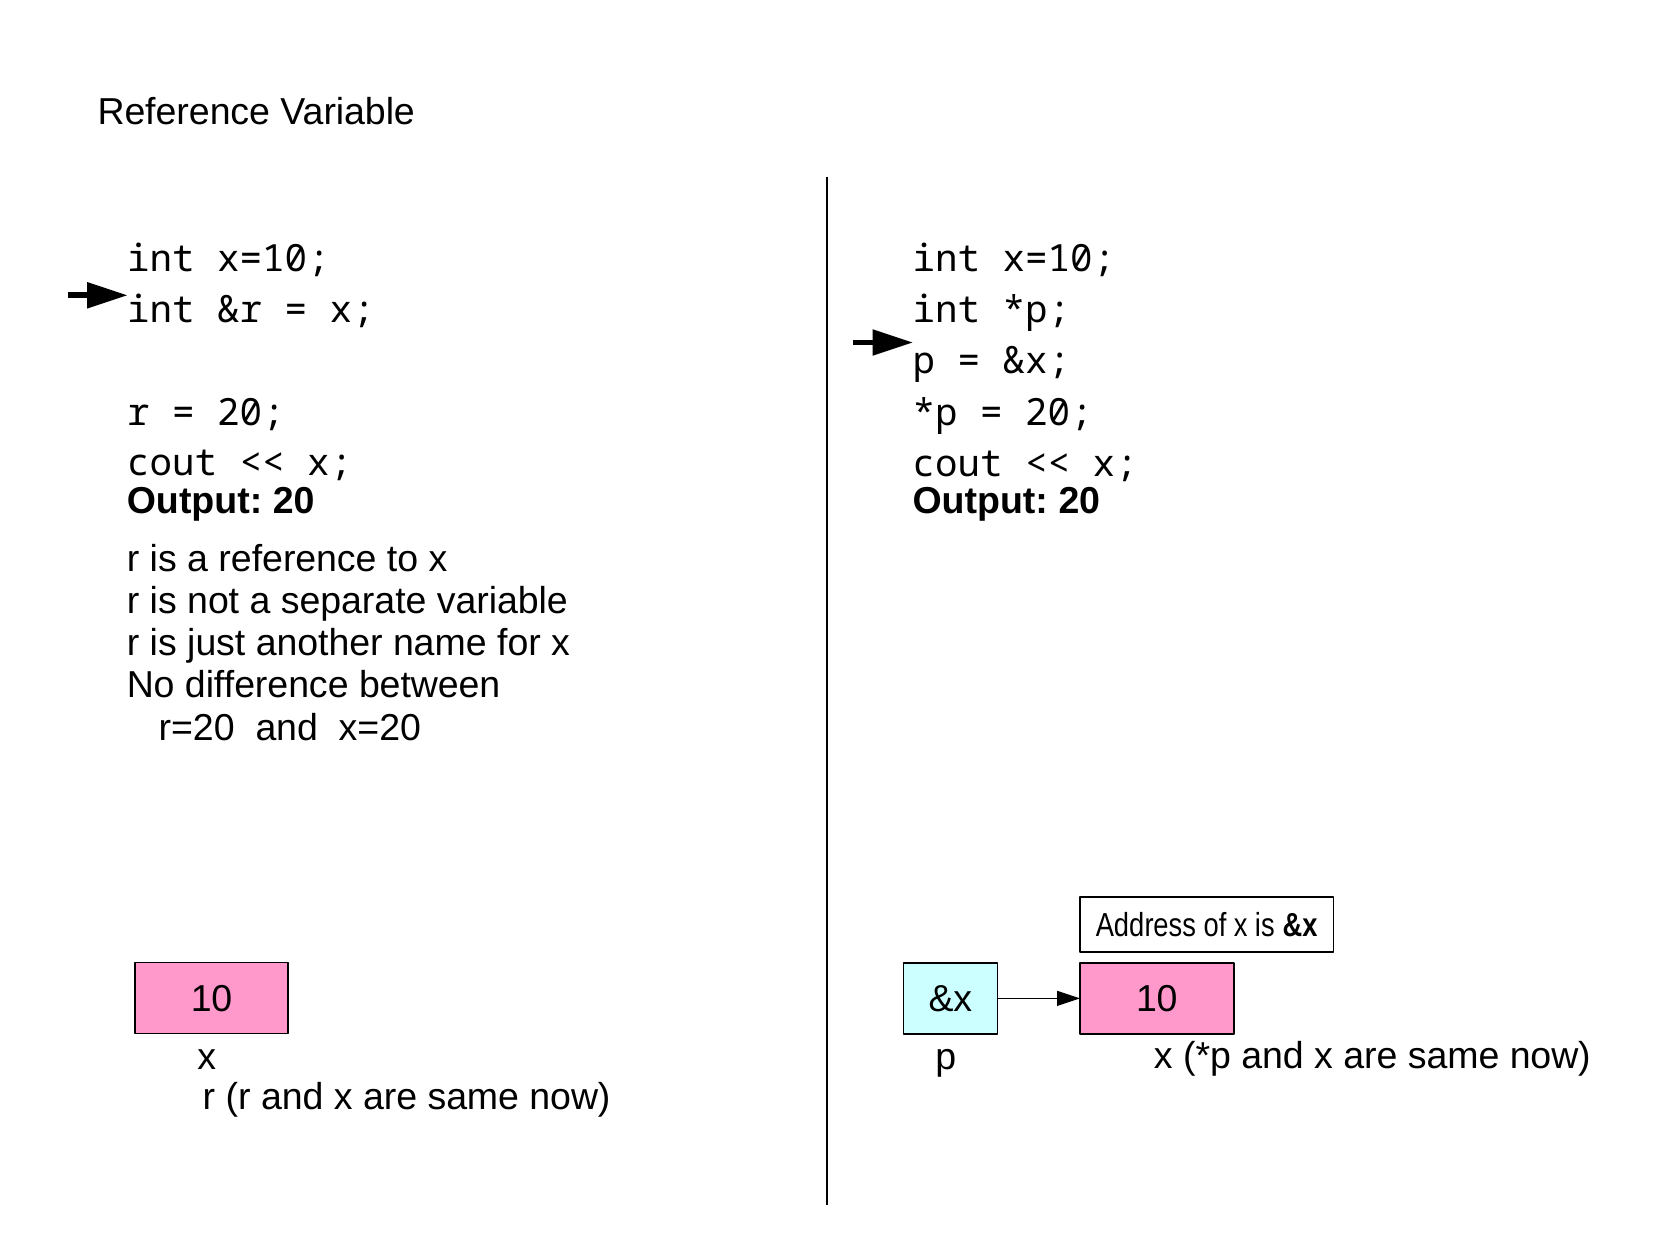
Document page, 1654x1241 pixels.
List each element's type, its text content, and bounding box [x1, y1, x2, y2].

text_box int x=10; int *p; p = &x; *p = 20; cout << x; [897, 224, 1153, 457]
text_box r is a reference to x r is not a separate variable r is just another name for x No difference between r=20 and x=20 [112, 530, 586, 756]
text_box Address of x is &x [1080, 897, 1334, 953]
text_box x [182, 1027, 232, 1085]
text_box 10 [1080, 962, 1234, 1034]
text_box x (*p and x are same now) [1139, 1027, 1606, 1084]
text_box Output: 20 [897, 472, 1116, 530]
text_box Output: 20 [112, 472, 330, 530]
text_box p [920, 1027, 972, 1085]
text_box Reference Variable [82, 82, 430, 140]
text_box r (r and x are same now) [187, 1068, 626, 1125]
text_box 10 [134, 962, 289, 1034]
text_box &x [903, 962, 998, 1034]
text_box int x=10; int &r = x; r = 20; cout << x; [112, 224, 390, 457]
